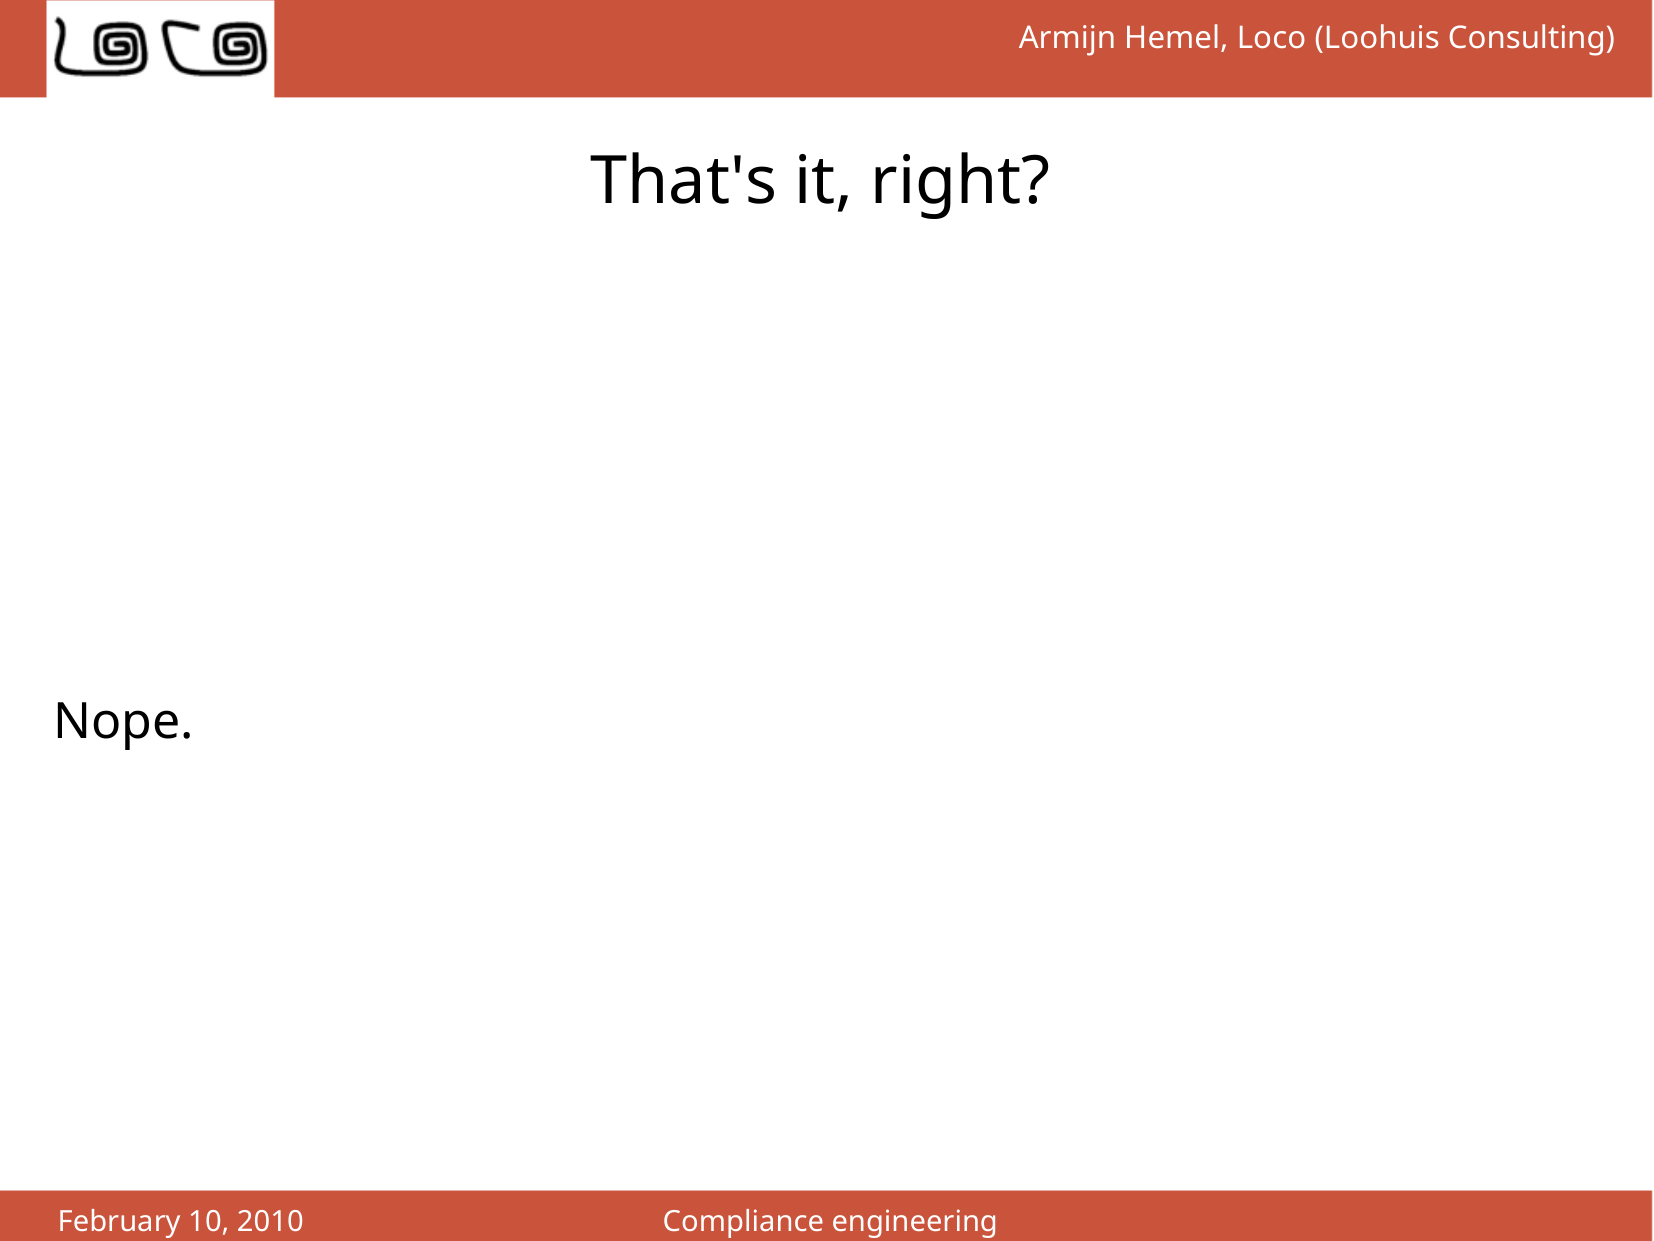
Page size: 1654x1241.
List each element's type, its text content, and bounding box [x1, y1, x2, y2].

picture [0, 0, 1654, 1241]
subtitle Nope. [53, 265, 1595, 1173]
title That's it, right? [47, 125, 1595, 229]
